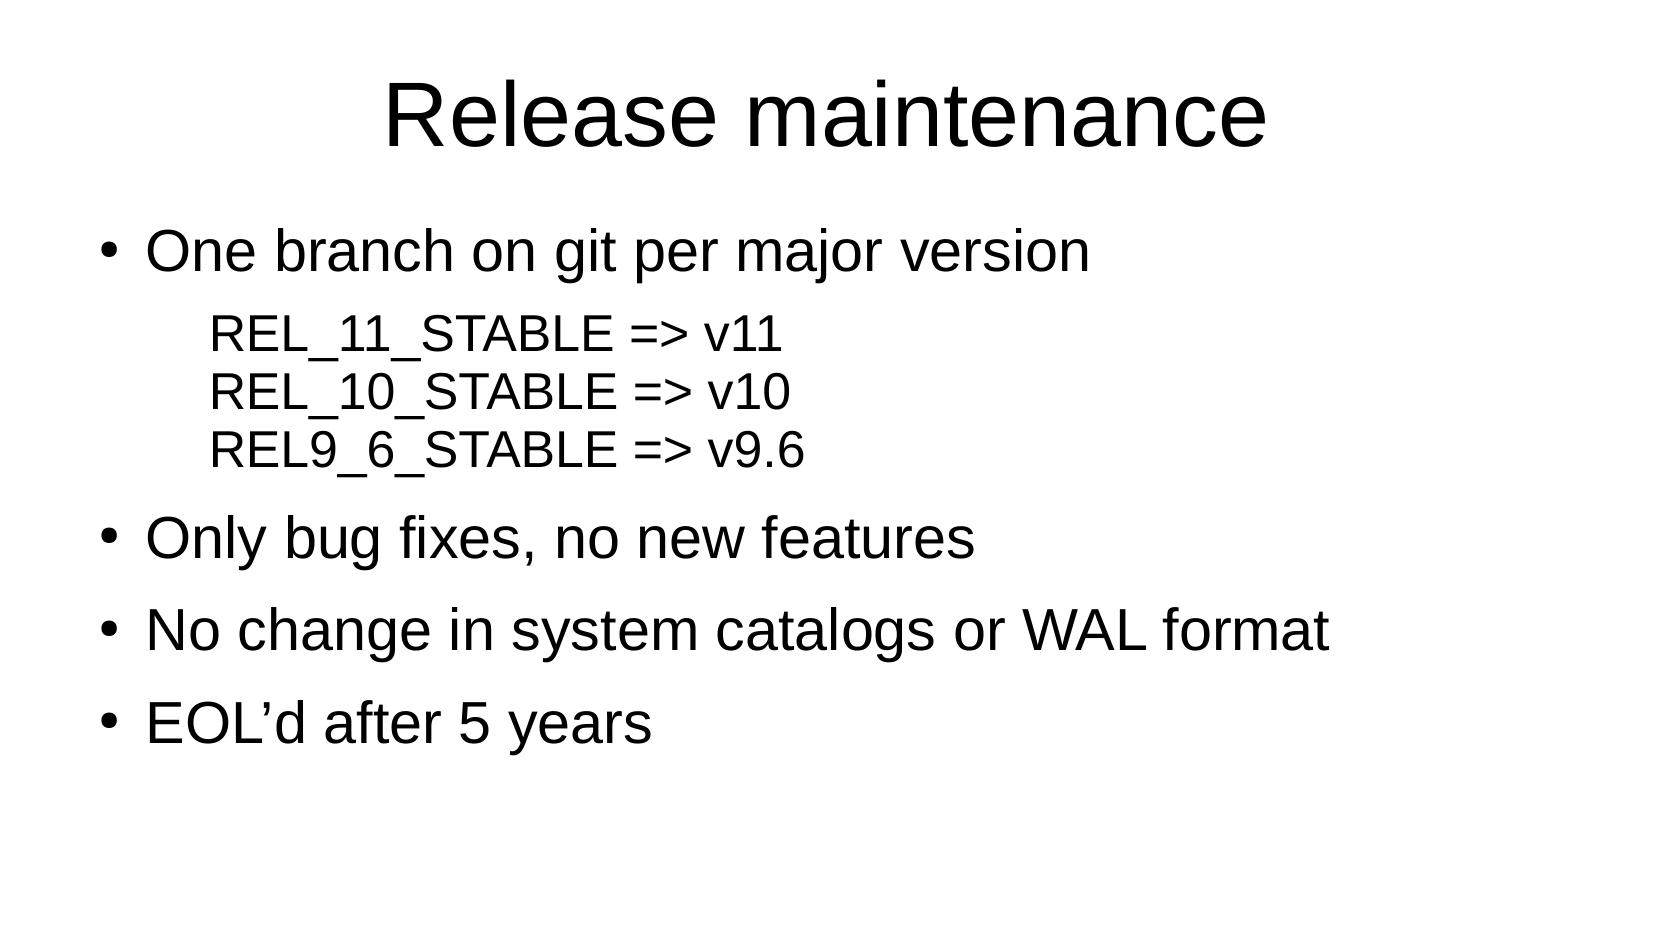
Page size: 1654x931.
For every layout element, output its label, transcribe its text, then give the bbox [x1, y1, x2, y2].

title Release maintenance [82, 37, 1571, 193]
list One branch on git per major version REL_11_STABLE => v11 REL_10_STABLE => v10 REL9_6_STABLE => v9.6 Only bug fixes, no new features No change in system catalogs or WAL format EOL’d after 5 years [82, 217, 1571, 758]
